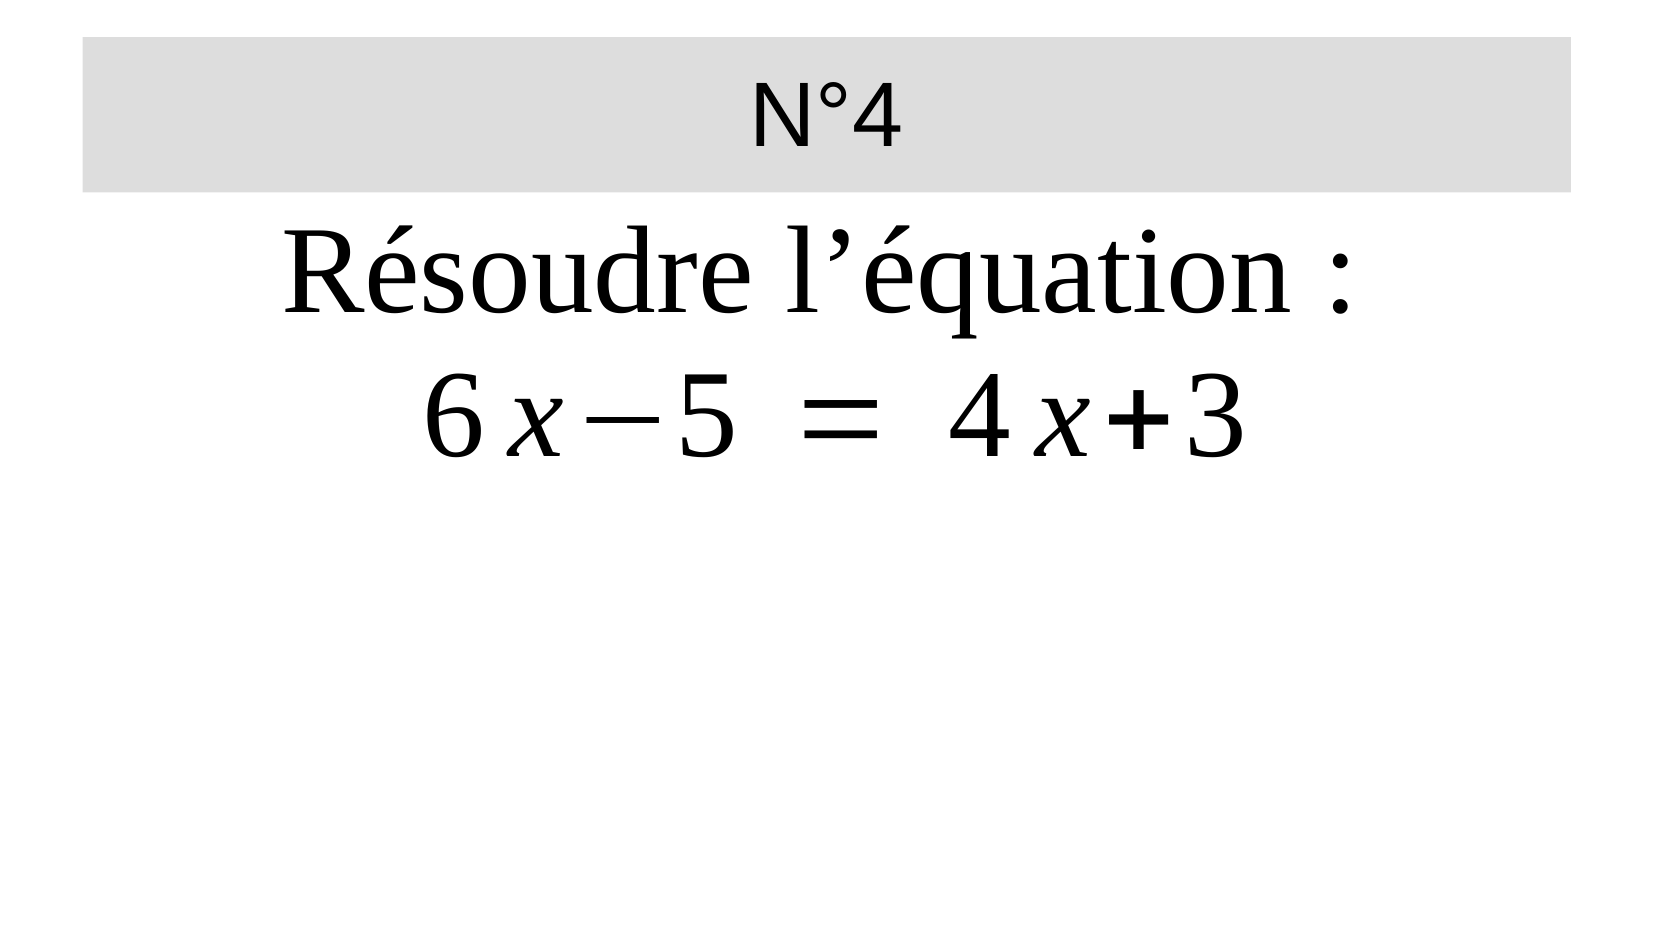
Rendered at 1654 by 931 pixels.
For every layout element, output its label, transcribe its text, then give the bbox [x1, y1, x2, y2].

chart [271, 202, 1397, 485]
title N°4 [82, 37, 1571, 193]
